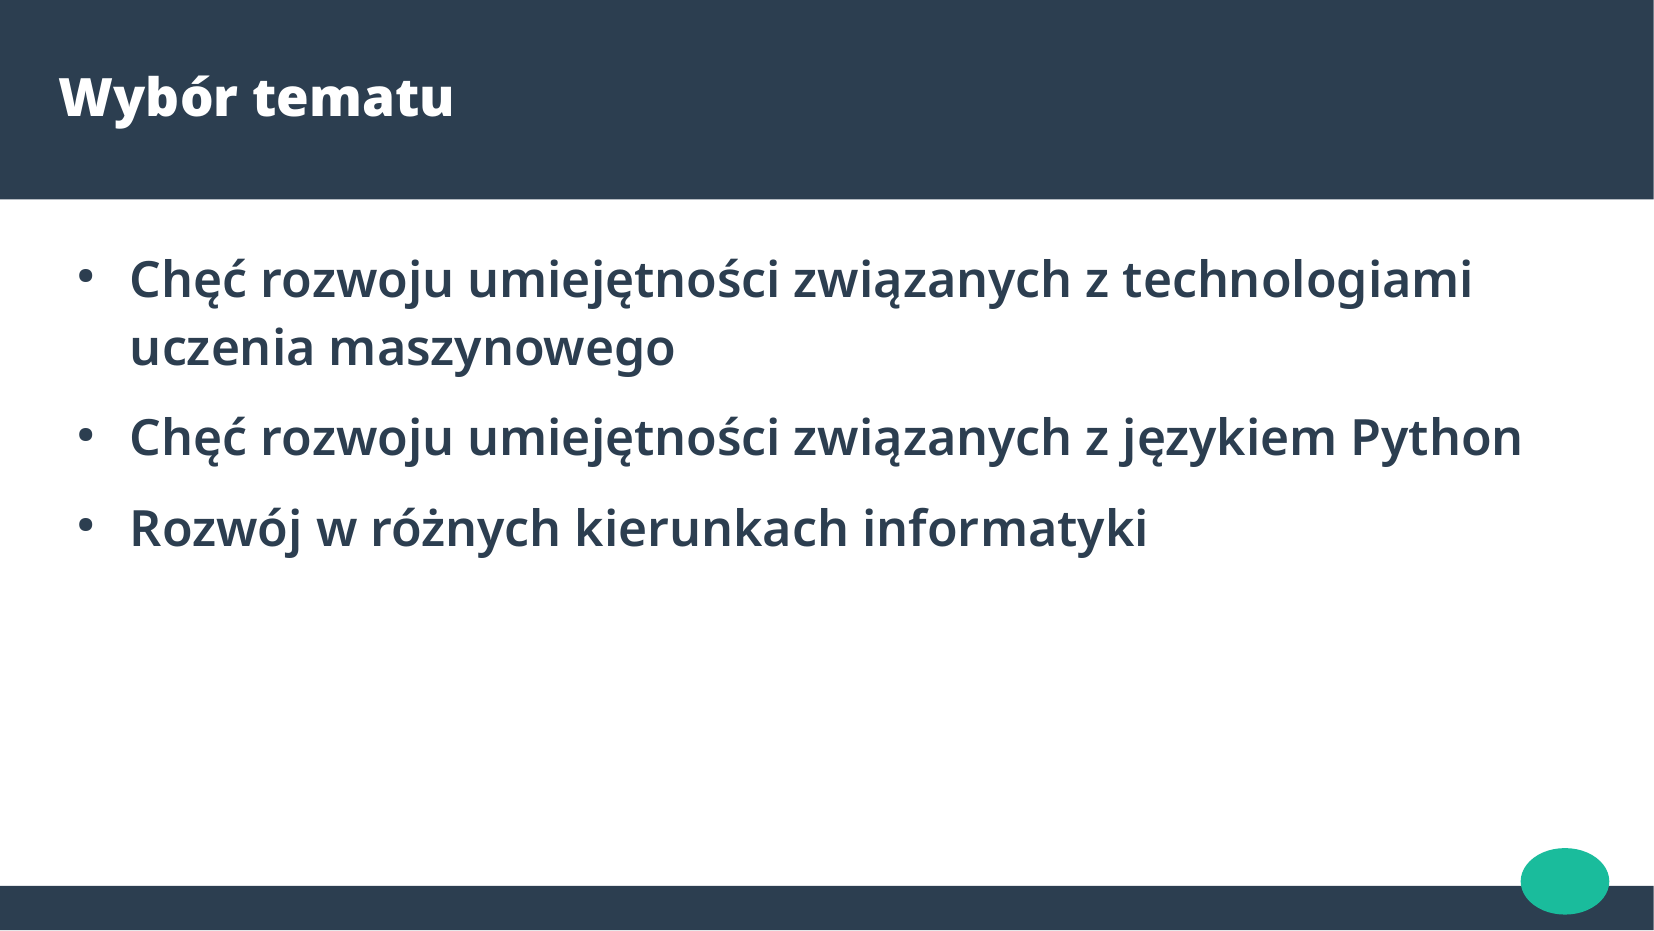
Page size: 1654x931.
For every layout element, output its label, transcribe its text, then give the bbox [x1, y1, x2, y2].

list Chęć rozwoju umiejętności związanych z technologiami uczenia maszynowego Chęć rozwoju umiejętności związanych z językiem Python Rozwój w różnych kierunkach informatyki [59, 243, 1595, 864]
title Wybór tematu [59, 37, 1595, 156]
